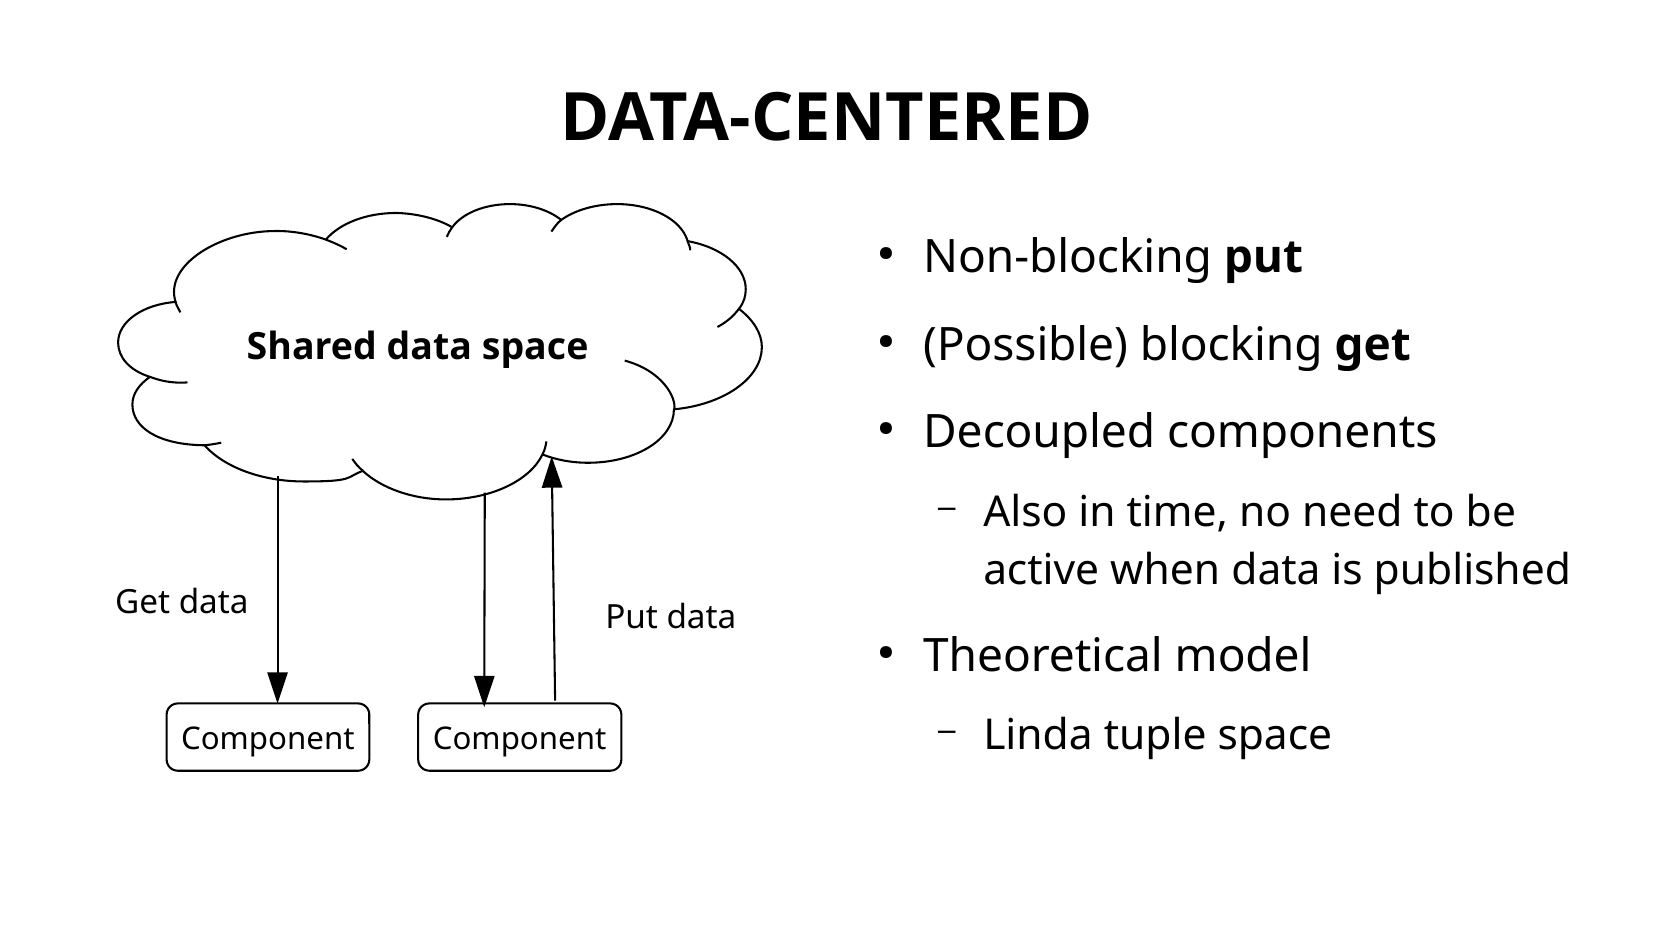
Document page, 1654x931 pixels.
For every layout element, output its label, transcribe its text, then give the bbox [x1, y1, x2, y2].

list Non-blocking put (Possible) blocking get Decoupled components Also in time, no need to be active when data is published Theoretical model Linda tuple space [862, 223, 1590, 763]
title DATA-CENTERED [82, 36, 1571, 193]
text_box Put data [590, 585, 782, 642]
text_box Get data [100, 570, 277, 626]
text_box Shared data space [118, 204, 762, 500]
text_box Get data [279, 570, 290, 626]
text_box Component [418, 703, 622, 771]
text_box Component [166, 703, 370, 771]
